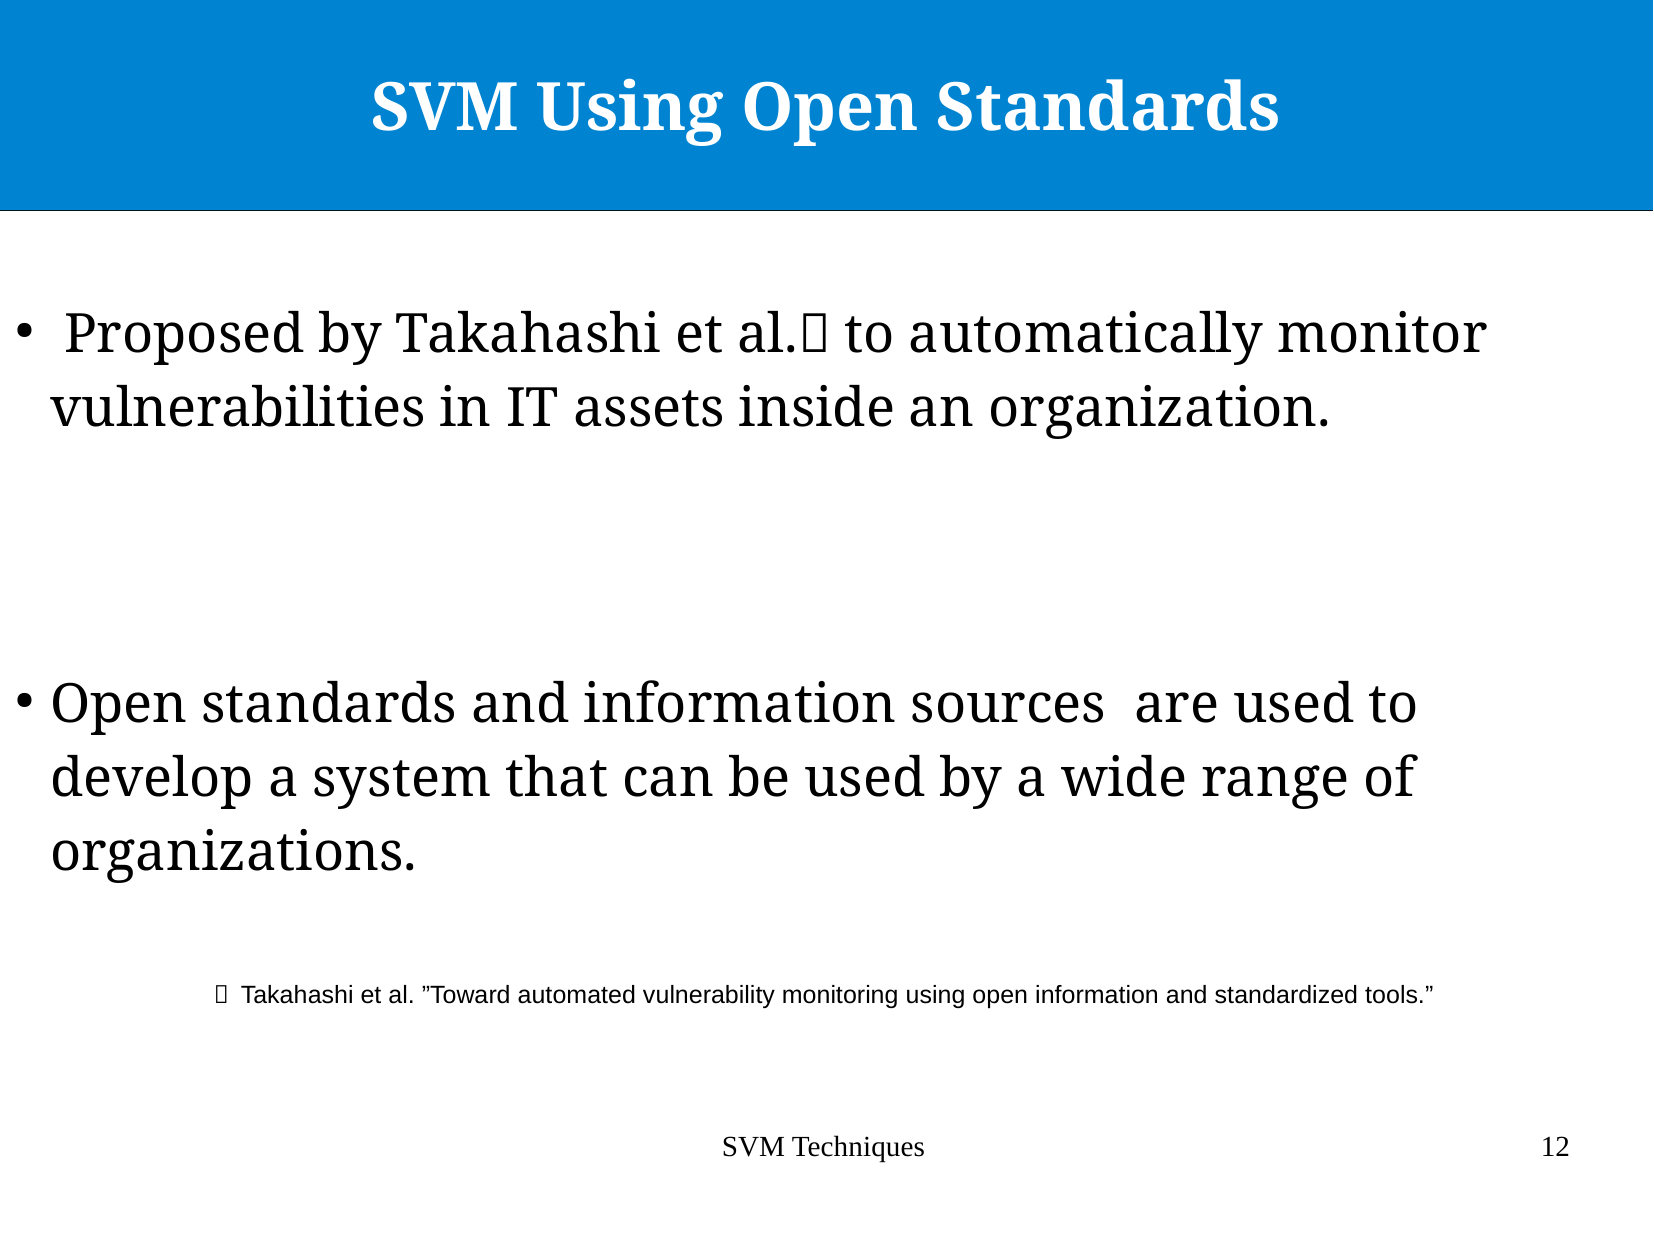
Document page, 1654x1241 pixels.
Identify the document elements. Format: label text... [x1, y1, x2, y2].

title SVM Using Open Standards [0, 0, 1653, 211]
text_box Proposed by Takahashi et al. to automatically monitor vulnerabilities in IT assets inside an organization. Open standards and information sources are used to develop a system that can be used by a wide range of organizations. [0, 225, 1621, 1111]
text_box  Takahashi et al. ”Toward automated vulnerability monitoring using open information and standardized tools.” [15, 946, 1636, 1014]
